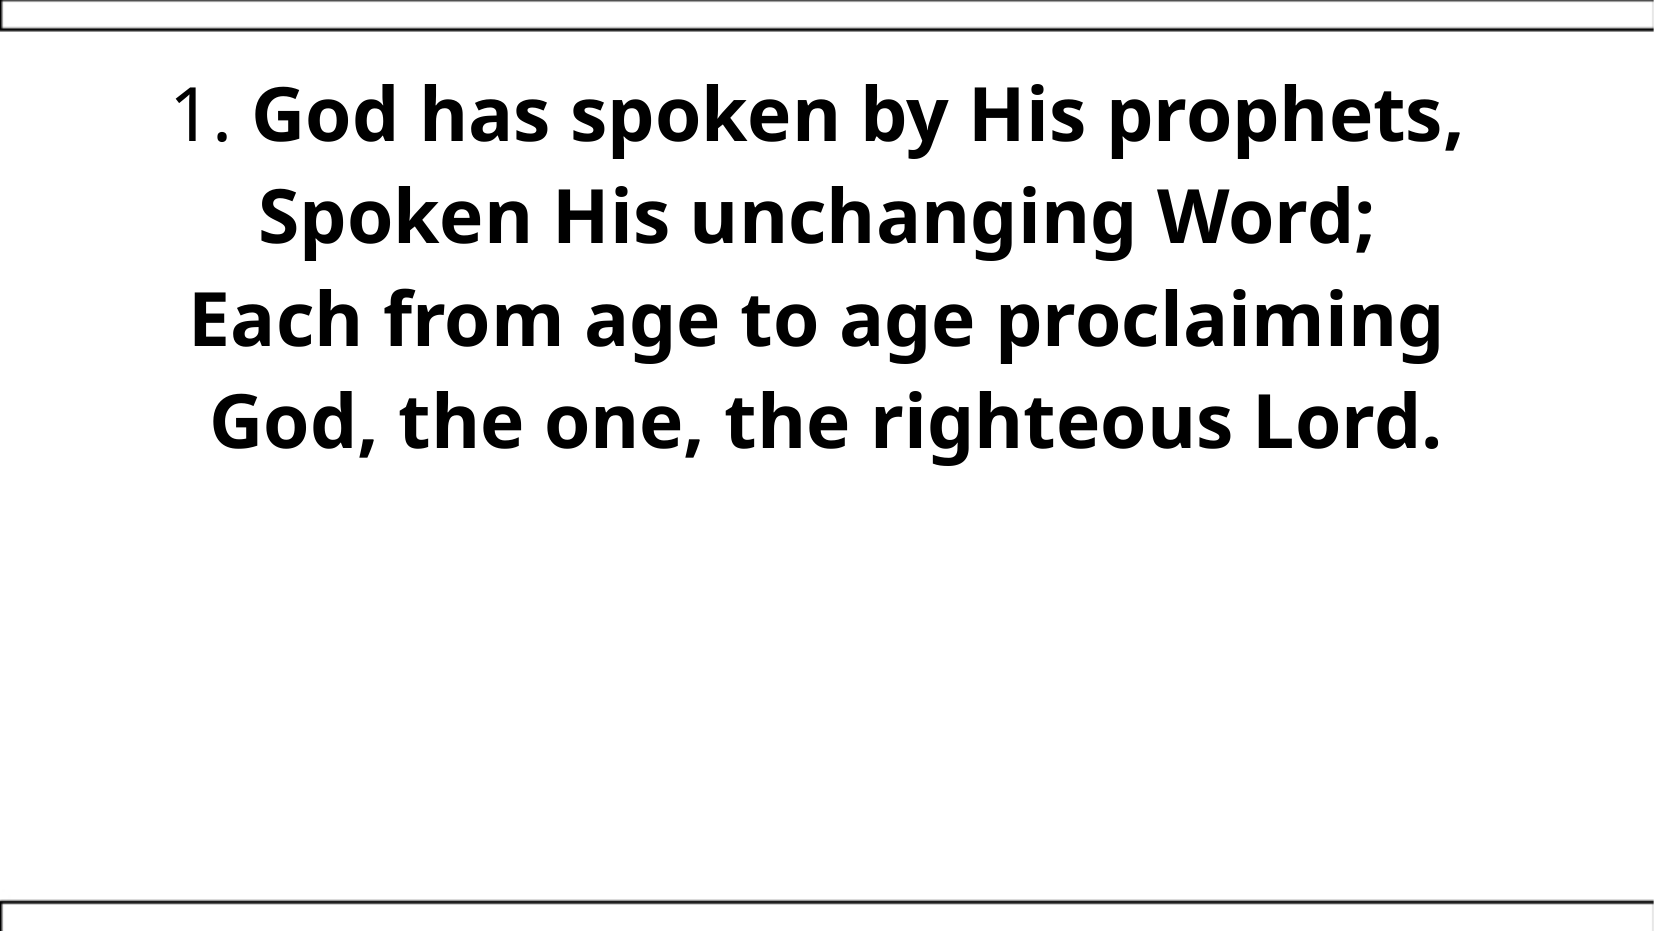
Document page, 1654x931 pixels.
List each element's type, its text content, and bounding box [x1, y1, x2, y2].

picture [0, 0, 1654, 931]
text_box 1. God has spoken by His prophets, Spoken His unchanging Word; Each from age to age proclaiming God, the one, the righteous Lord. [105, 53, 1531, 496]
